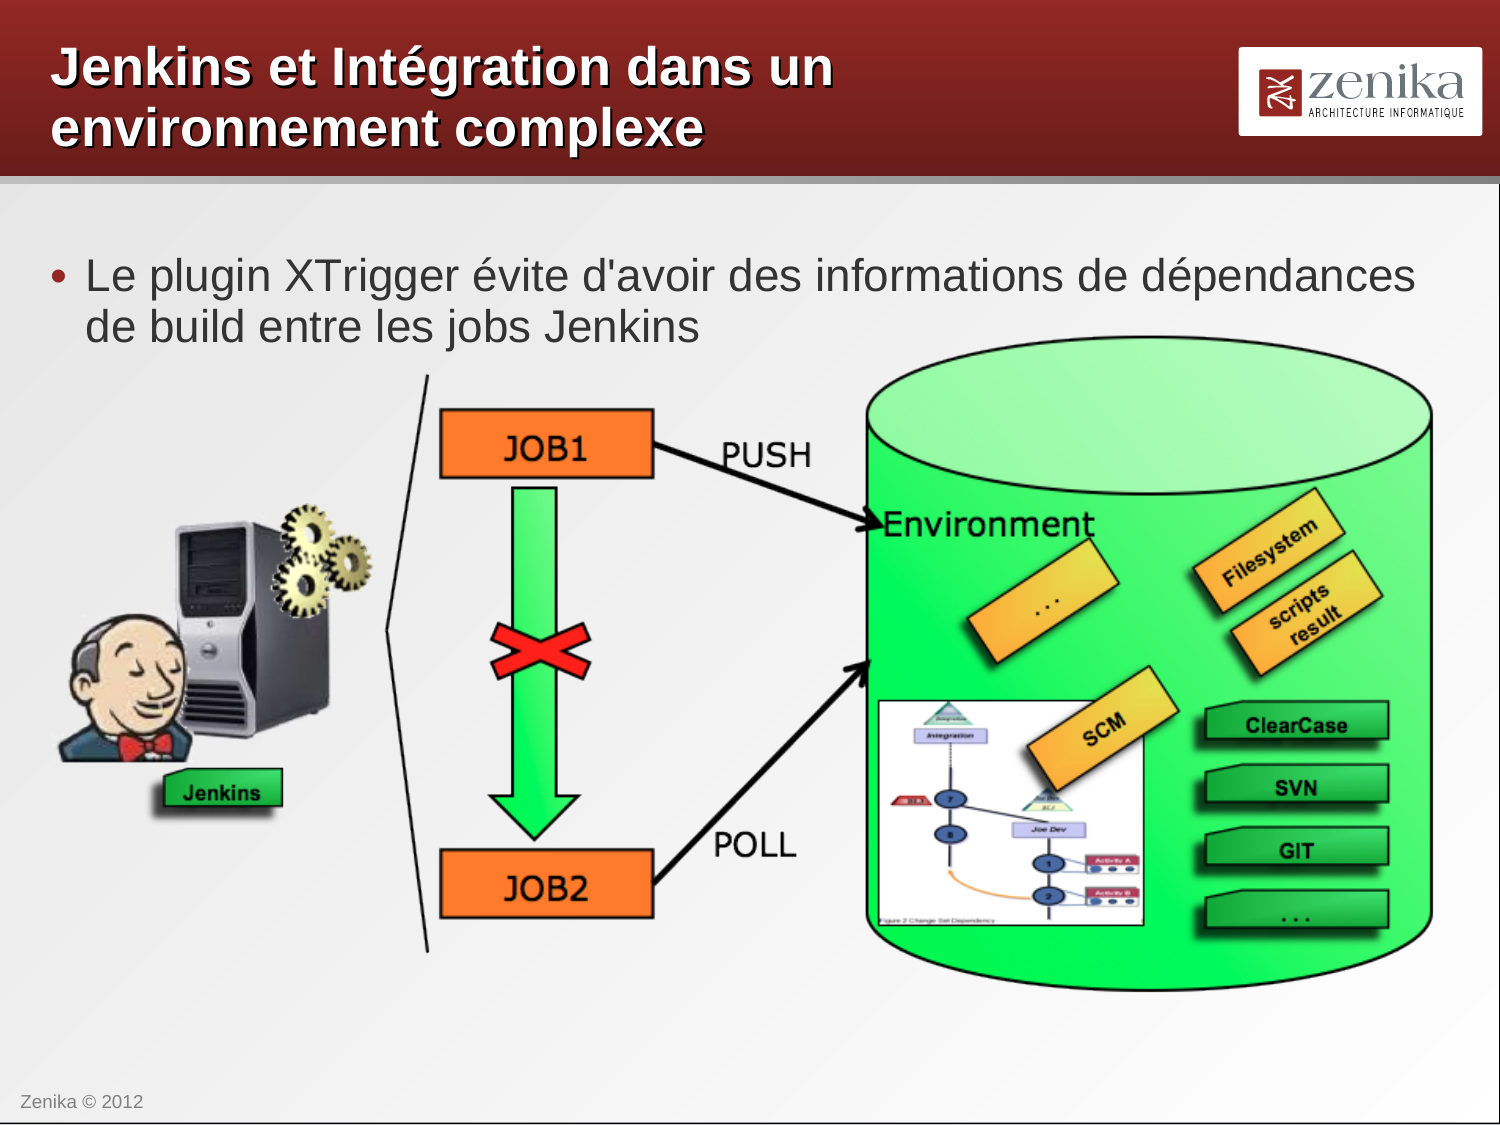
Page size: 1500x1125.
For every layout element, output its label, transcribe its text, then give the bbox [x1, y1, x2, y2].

picture [1257, 58, 1464, 125]
title Jenkins et Intégration dans un environnement complexe [50, 15, 1206, 180]
list Le plugin XTrigger évite d'avoir des informations de dépendances de build entre les jobs Jenkins [50, 250, 1435, 1079]
